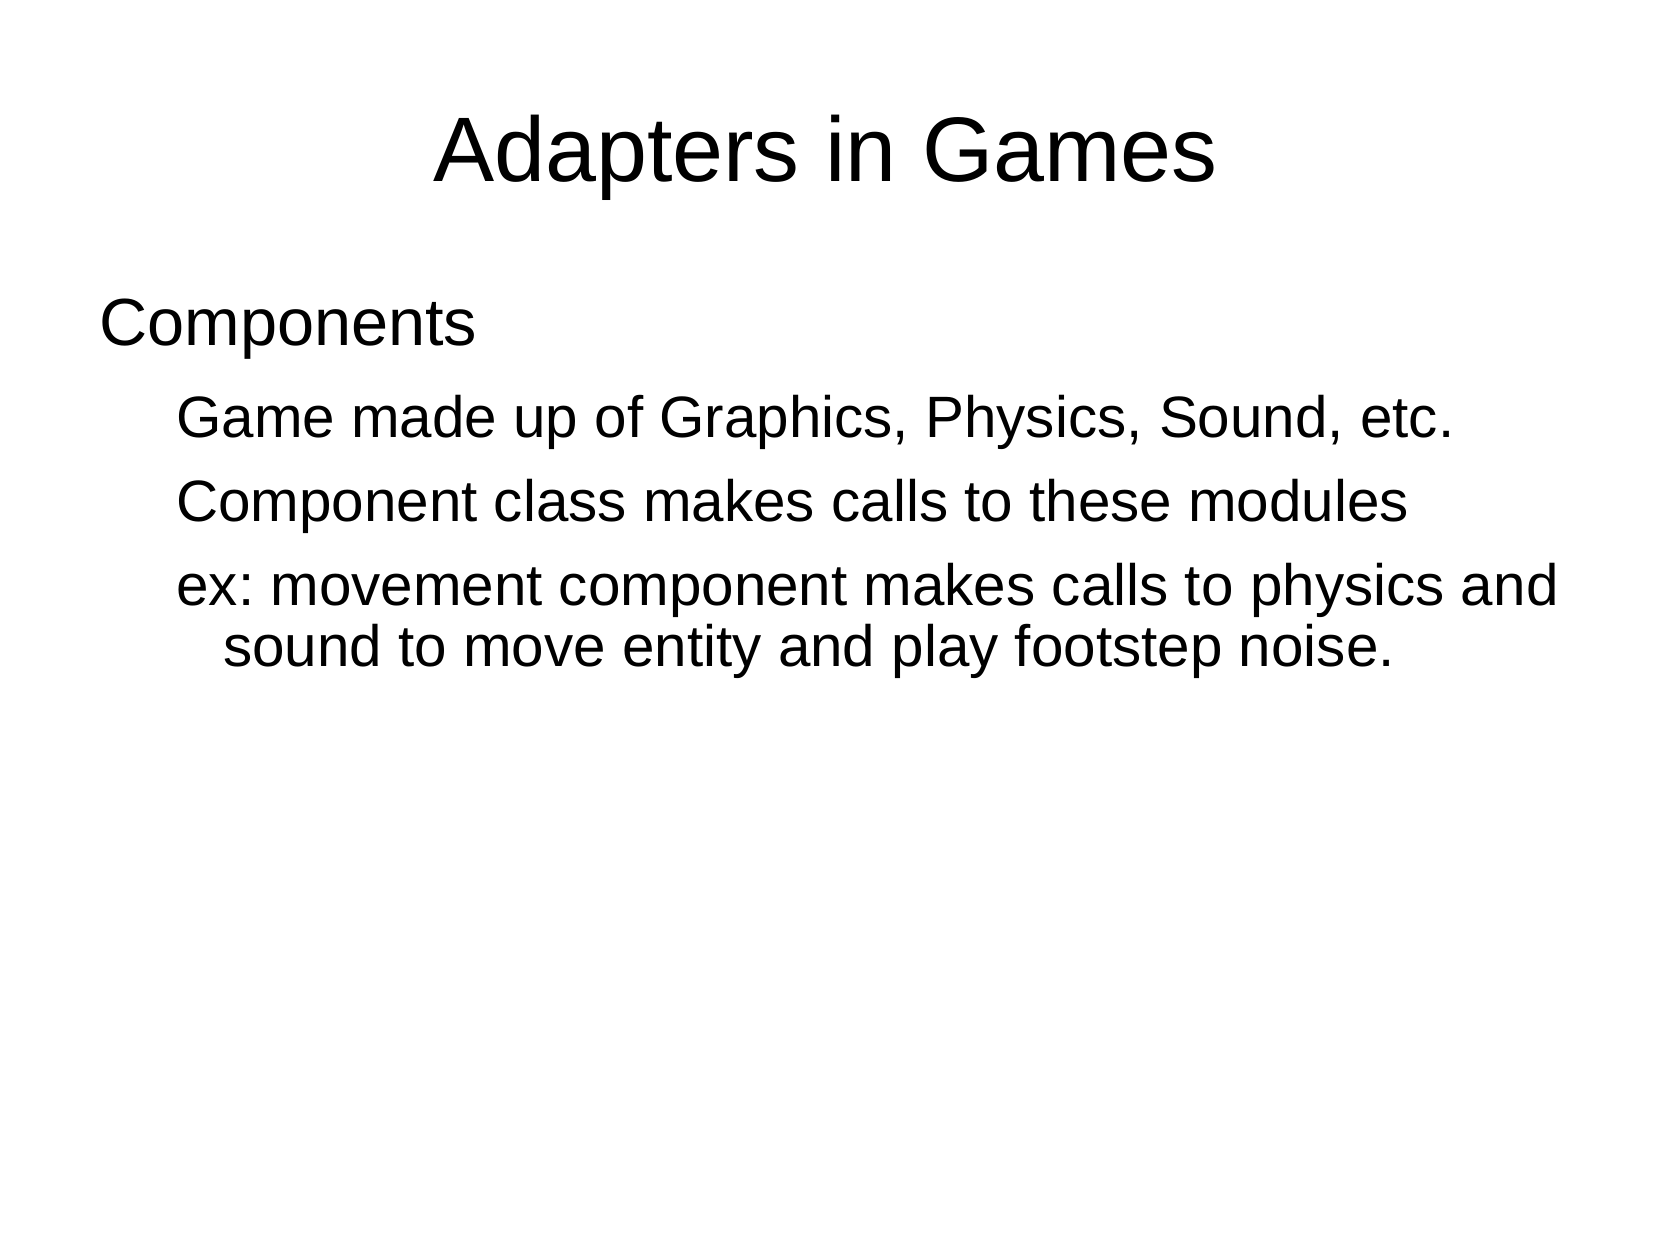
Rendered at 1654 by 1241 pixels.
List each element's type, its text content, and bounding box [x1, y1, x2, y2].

title Adapters in Games [82, 56, 1570, 249]
list Components Game made up of Graphics, Physics, Sound, etc. Component class makes calls to these modules ex: movement component makes calls to physics and sound to move entity and play footstep noise. [82, 290, 1570, 1093]
